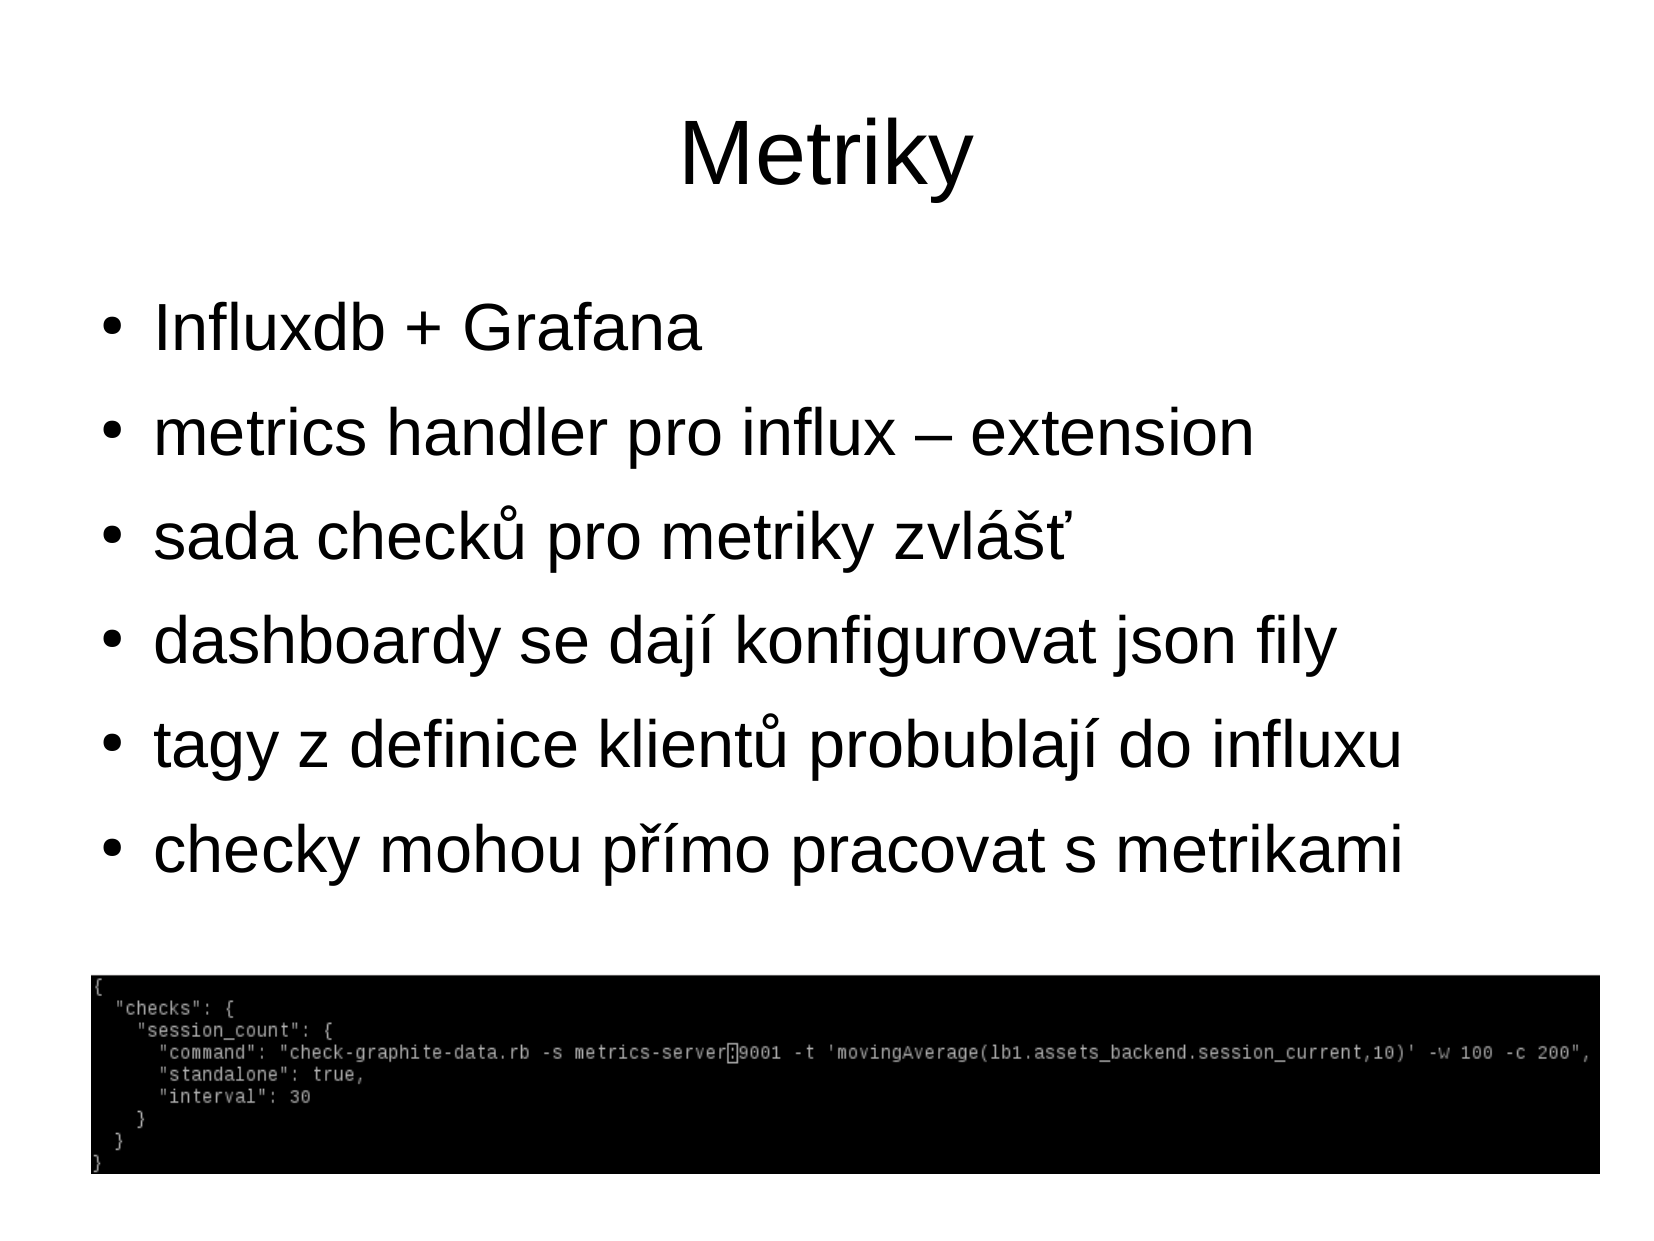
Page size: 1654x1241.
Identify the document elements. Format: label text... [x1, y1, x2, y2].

list Influxdb + Grafana metrics handler pro influx – extension sada checků pro metriky zvlášť dashboardy se dají konfigurovat json fily tagy z definice klientů probublají do influxu checky mohou přímo pracovat s metrikami [82, 290, 1571, 1010]
title Metriky [82, 49, 1571, 257]
picture [91, 974, 1600, 1174]
